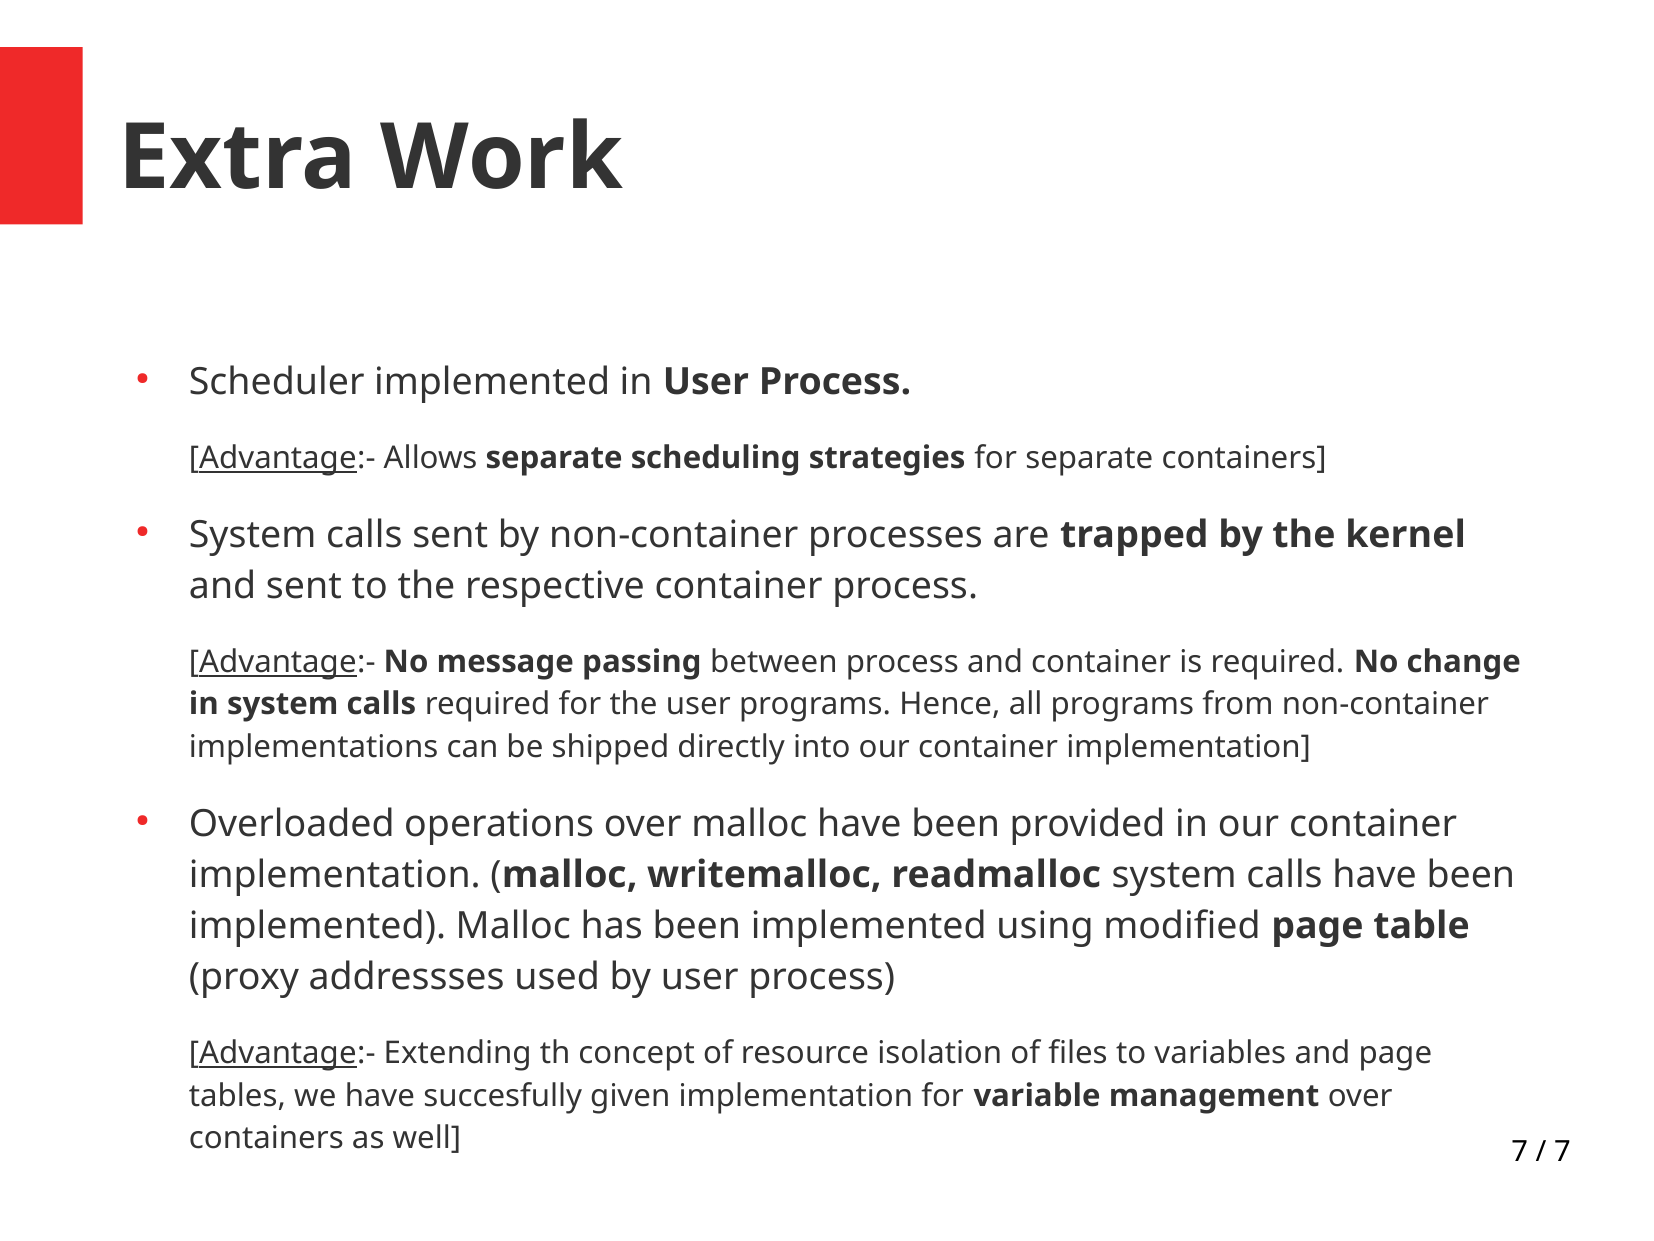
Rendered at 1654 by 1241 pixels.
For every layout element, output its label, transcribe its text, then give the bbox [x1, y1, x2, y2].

title Extra Work [118, 49, 1571, 257]
list Scheduler implemented in User Process. [Advantage:- Allows separate scheduling strategies for separate containers] System calls sent by non-container processes are trapped by the kernel and sent to the respective container process. [Advantage:- No message passing between process and container is required. No change in system calls required for the user programs. Hence, all programs from non-container implementations can be shipped directly into our container implementation] Overloaded operations over malloc have been provided in our container implementation. (malloc, writemalloc, readmalloc system calls have been implemented). Malloc has been implemented using modified page table (proxy addressses used by user process) [Advantage:- Extending th concept of resource isolation of files to variables and page tables, we have succesfully given implementation for variable management over containers as well] [118, 354, 1536, 1074]
